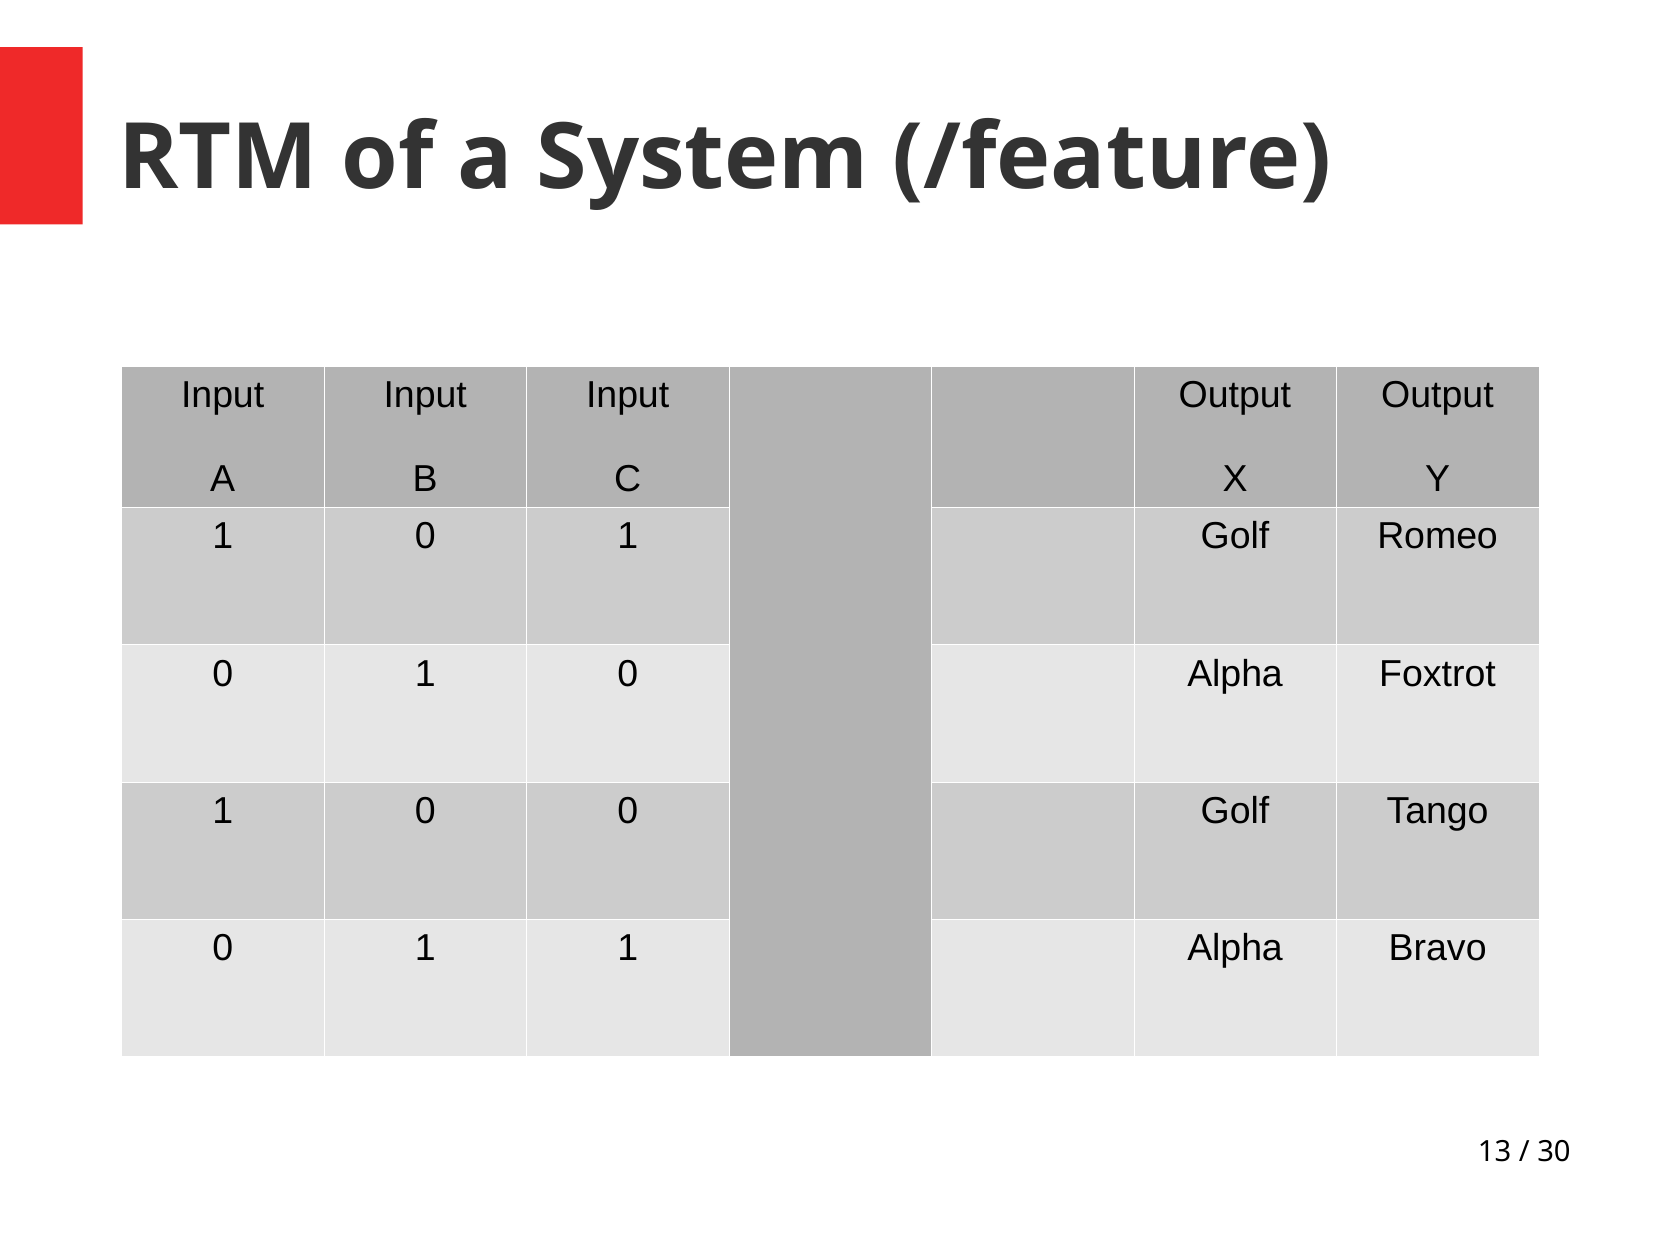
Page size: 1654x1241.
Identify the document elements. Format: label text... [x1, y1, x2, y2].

table_header Output Y [1337, 367, 1539, 507]
table_cell Golf [1135, 783, 1336, 919]
table_cell 1 [122, 783, 324, 919]
table_cell 0 [527, 645, 729, 782]
table_header Input C [527, 367, 729, 507]
table_cell Golf [1135, 508, 1336, 644]
table_cell 0 [122, 645, 324, 782]
table_cell 0 [325, 508, 526, 644]
table_cell 1 [325, 645, 526, 782]
table_cell Alpha [1135, 645, 1336, 782]
table_cell Alpha [1135, 920, 1336, 1056]
table_cell Bravo [1337, 920, 1539, 1056]
table_cell [932, 783, 1134, 919]
table_cell 1 [325, 920, 526, 1056]
table_cell 0 [527, 783, 729, 919]
table_header Input A [122, 367, 324, 507]
table_cell 1 [122, 508, 324, 644]
table_header [932, 367, 1134, 507]
table_cell Romeo [1337, 508, 1539, 644]
table_header Input B [325, 367, 526, 507]
table_cell [932, 508, 1134, 644]
table_cell 1 [527, 508, 729, 644]
table_cell 0 [325, 783, 526, 919]
table_cell [932, 645, 1134, 782]
table_cell 0 [122, 920, 324, 1056]
table_cell 1 [527, 920, 729, 1056]
title RTM of a System (/feature) [118, 49, 1571, 257]
table_cell Foxtrot [1337, 645, 1539, 782]
table_header [730, 367, 931, 1056]
table_cell [932, 920, 1134, 1056]
table_cell Tango [1337, 783, 1539, 919]
table_header Output X [1135, 367, 1336, 507]
